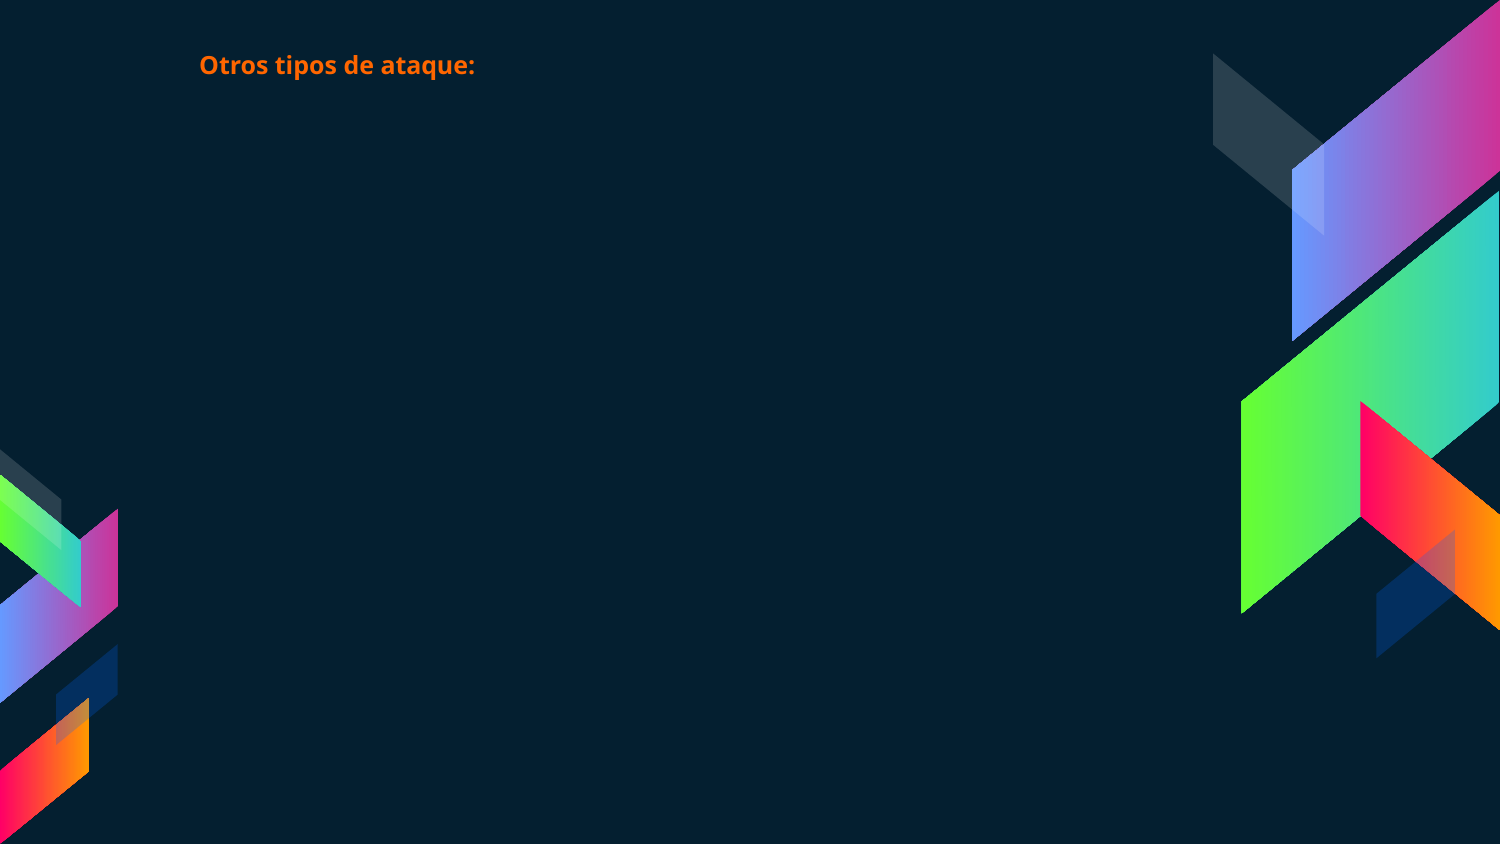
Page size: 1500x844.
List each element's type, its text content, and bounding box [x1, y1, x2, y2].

list Otros tipos de ataque: [184, 34, 719, 506]
